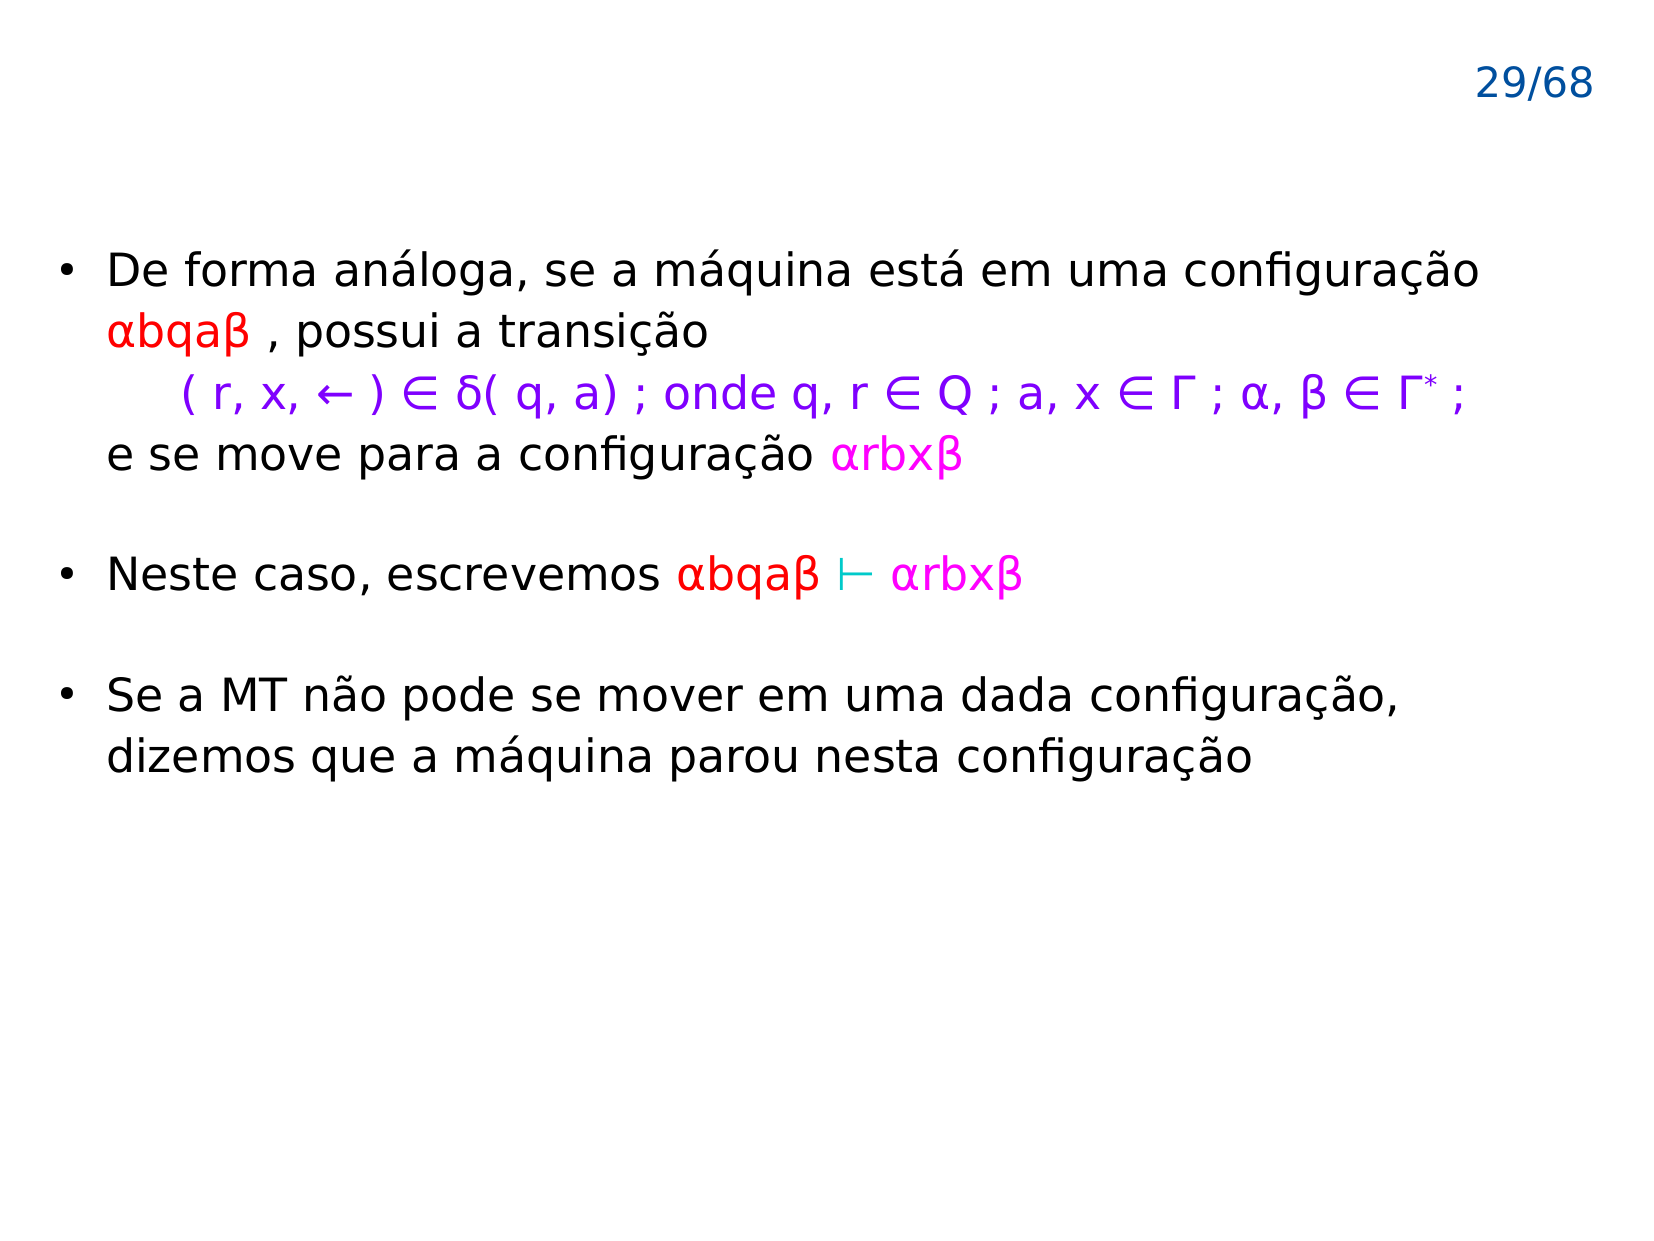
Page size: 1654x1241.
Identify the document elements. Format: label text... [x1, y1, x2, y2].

list De forma análoga, se a máquina está em uma configuração αbqaβ , possui a transição ( r, x, ← ) ∈ δ( q, a) ; onde q, r ∈ Q ; a, x ∈ Γ ; α, β ∈ Γ* ; e se move para a configuração αrbxβ Neste caso, escrevemos αbqaβ ⊢ αrbxβ Se a MT não pode se mover em uma dada configuração, dizemos que a máquina parou nesta configuração [59, 236, 1595, 1211]
